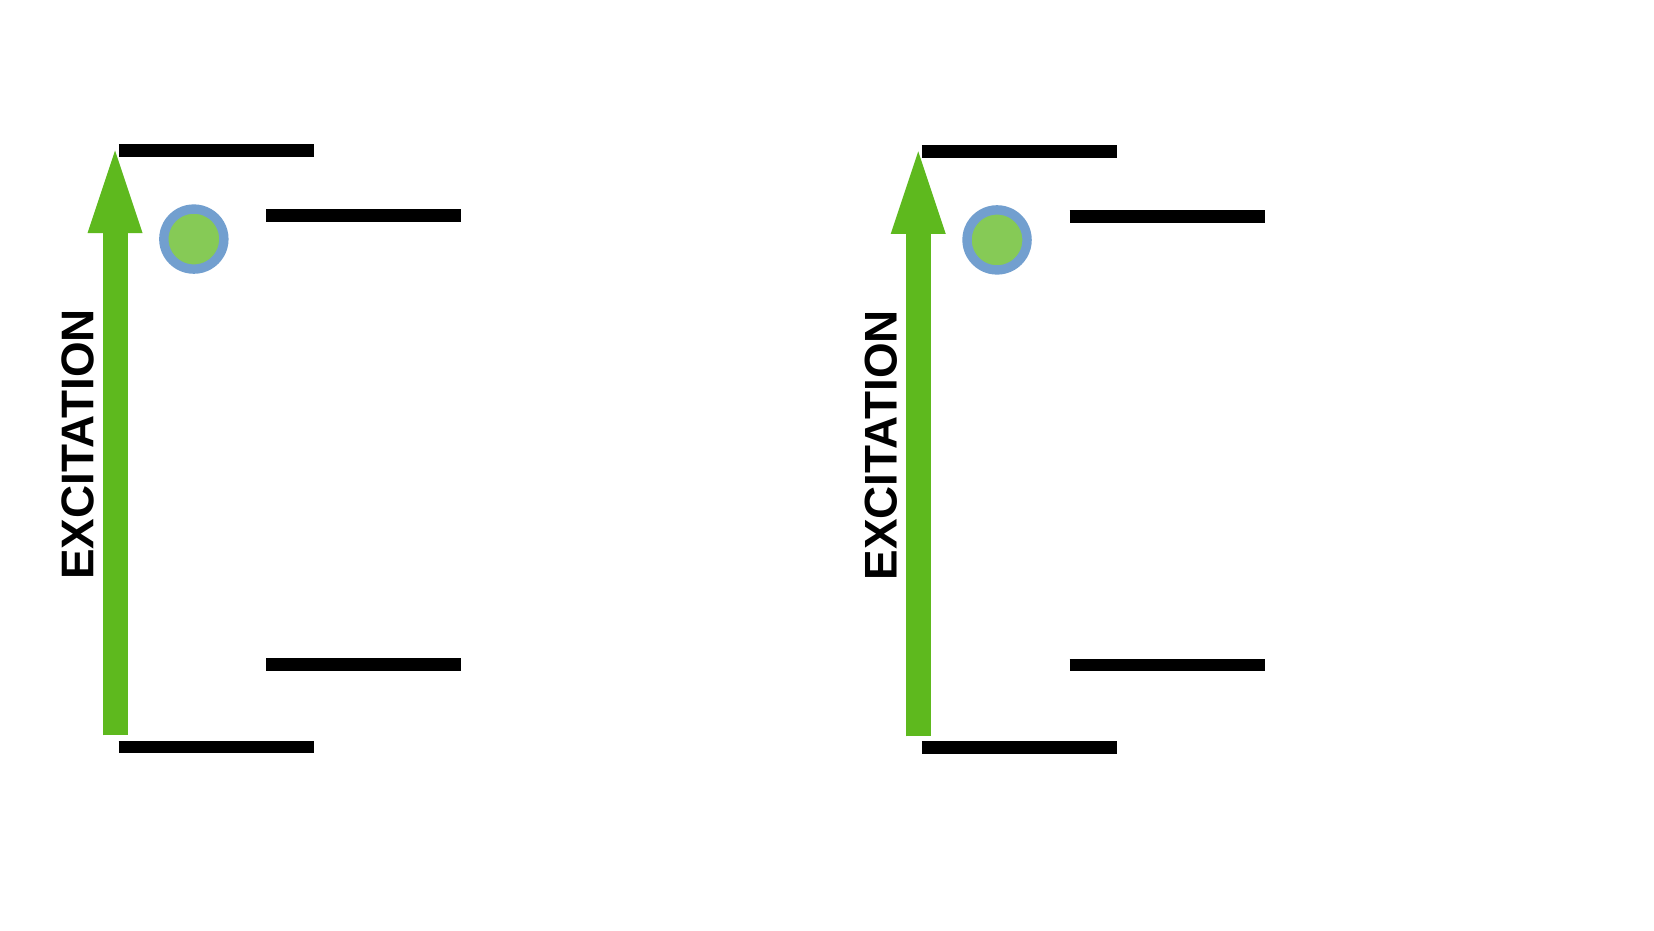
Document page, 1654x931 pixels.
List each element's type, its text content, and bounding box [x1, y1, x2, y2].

text_box [967, 209, 1028, 270]
text_box [163, 209, 224, 270]
text_box EXCITATION [847, 190, 914, 701]
text_box EXCITATION [44, 189, 111, 700]
